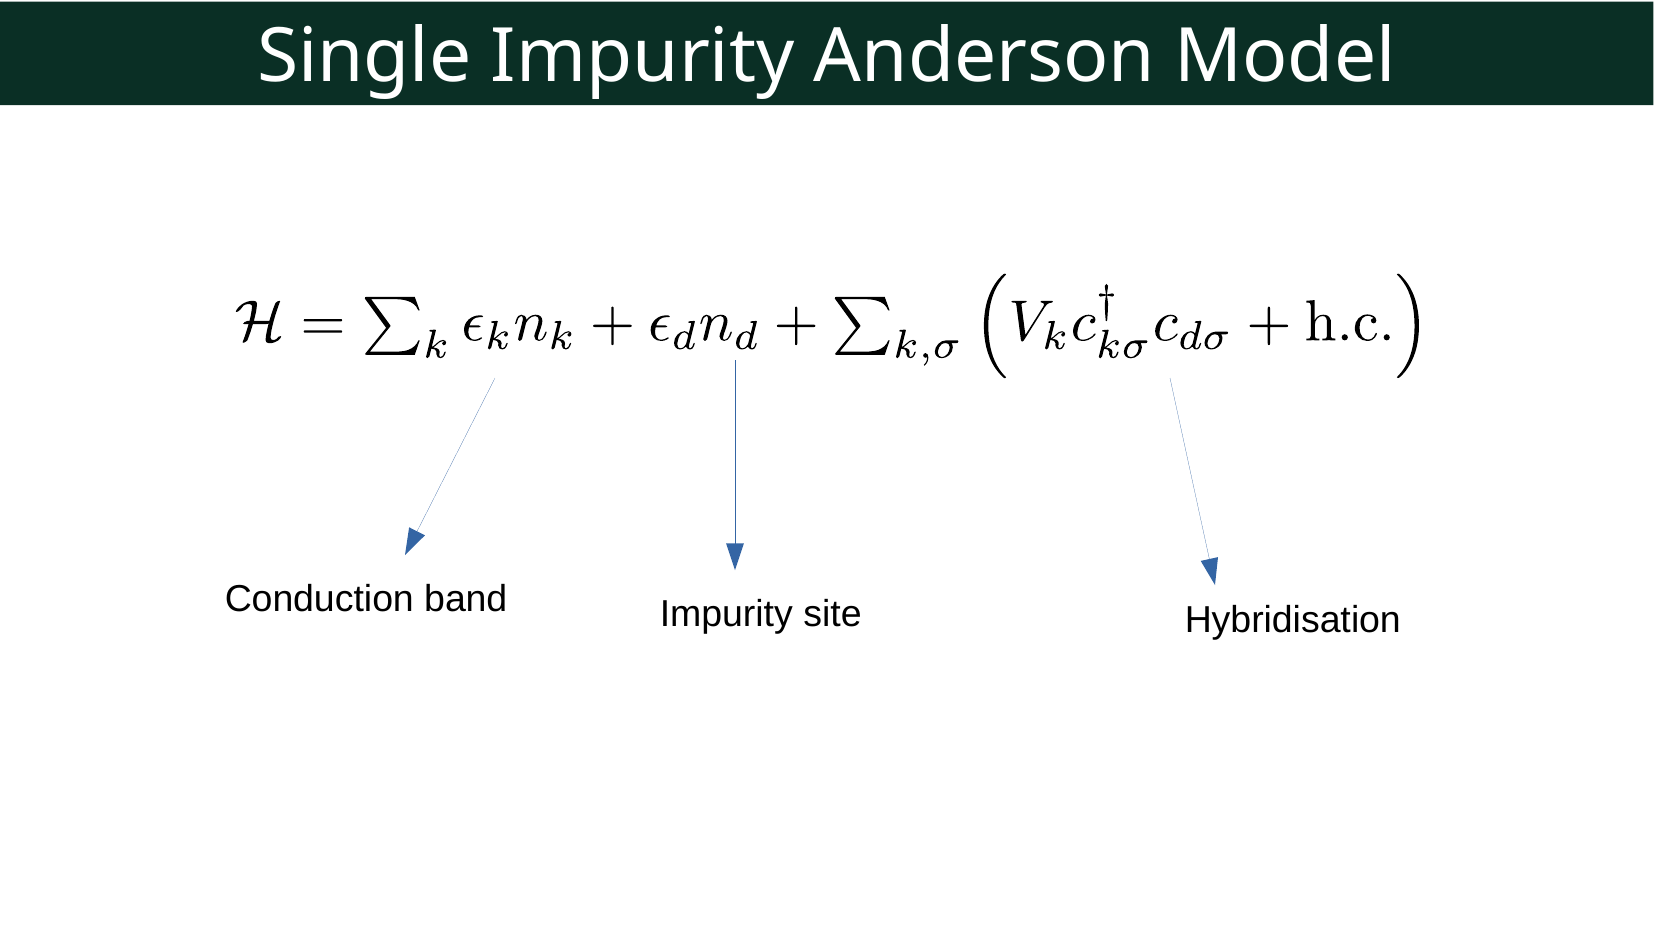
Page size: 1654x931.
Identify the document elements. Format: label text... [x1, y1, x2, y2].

picture [234, 273, 1419, 379]
text_box Conduction band [210, 570, 556, 669]
title Single Impurity Anderson Model [0, 1, 1654, 106]
text_box Impurity site [645, 585, 991, 684]
text_box Hybridisation [1170, 591, 1516, 691]
